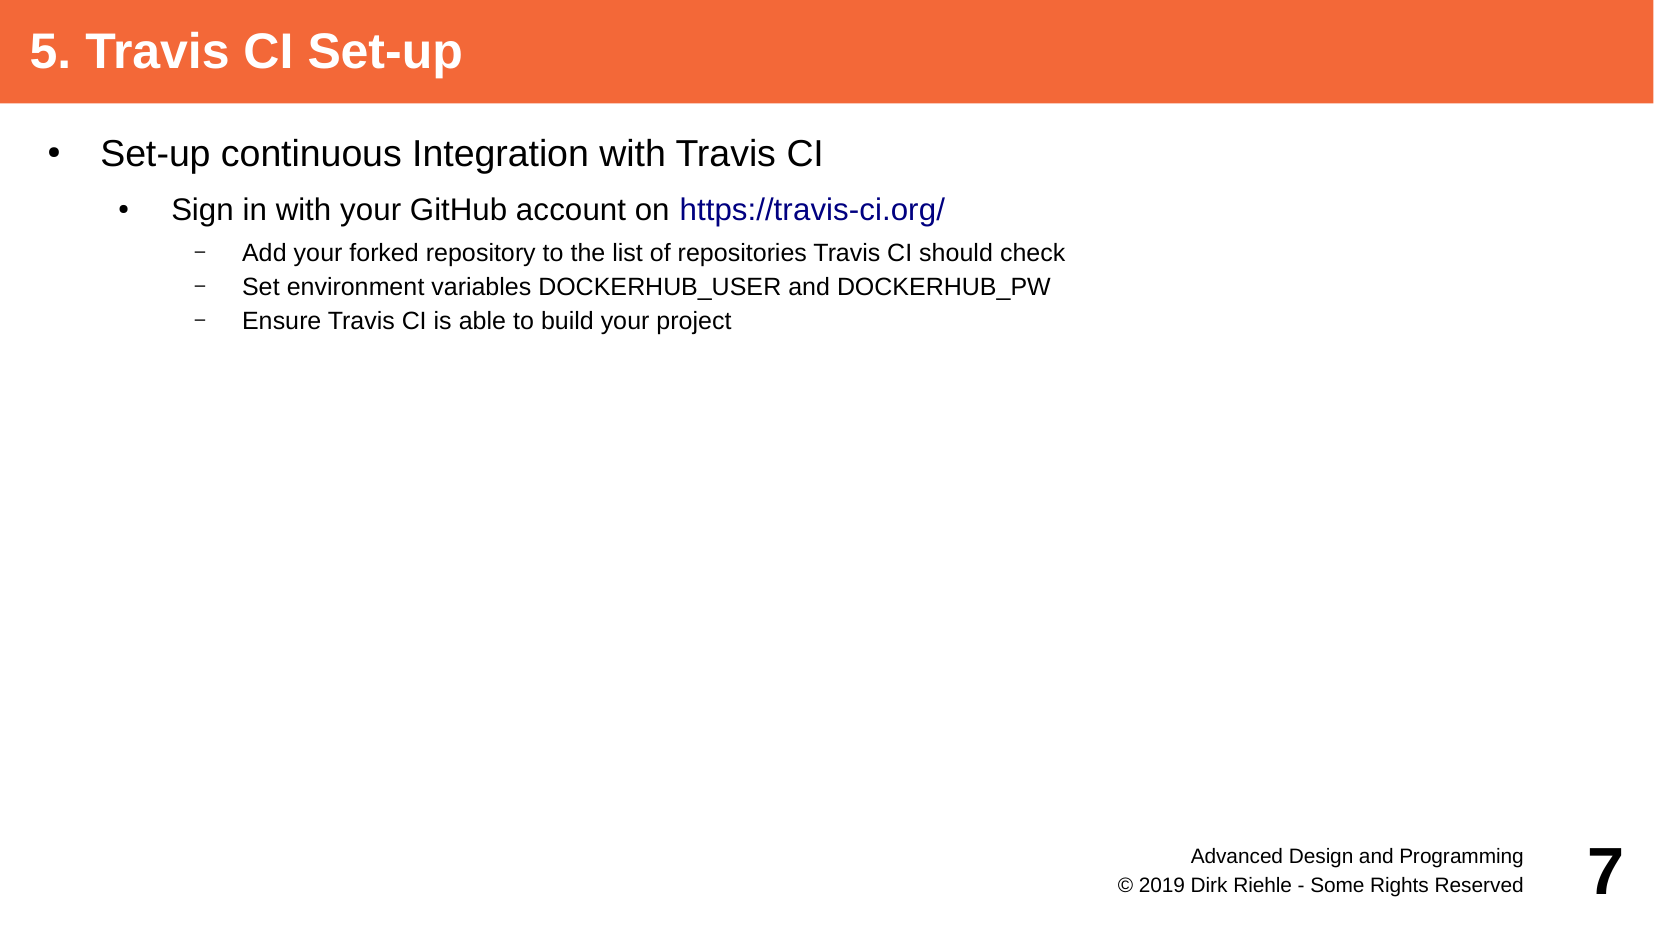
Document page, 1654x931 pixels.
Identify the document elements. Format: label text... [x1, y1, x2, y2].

title 5. Travis CI Set-up [0, 0, 1654, 104]
list Set-up continuous Integration with Travis CI Sign in with your GitHub account on https://travis-ci.org/ Add your forked repository to the list of repositories Travis CI should check Set environment variables DOCKERHUB_USER and DOCKERHUB_PW Ensure Travis CI is able to build your project [29, 132, 1625, 813]
